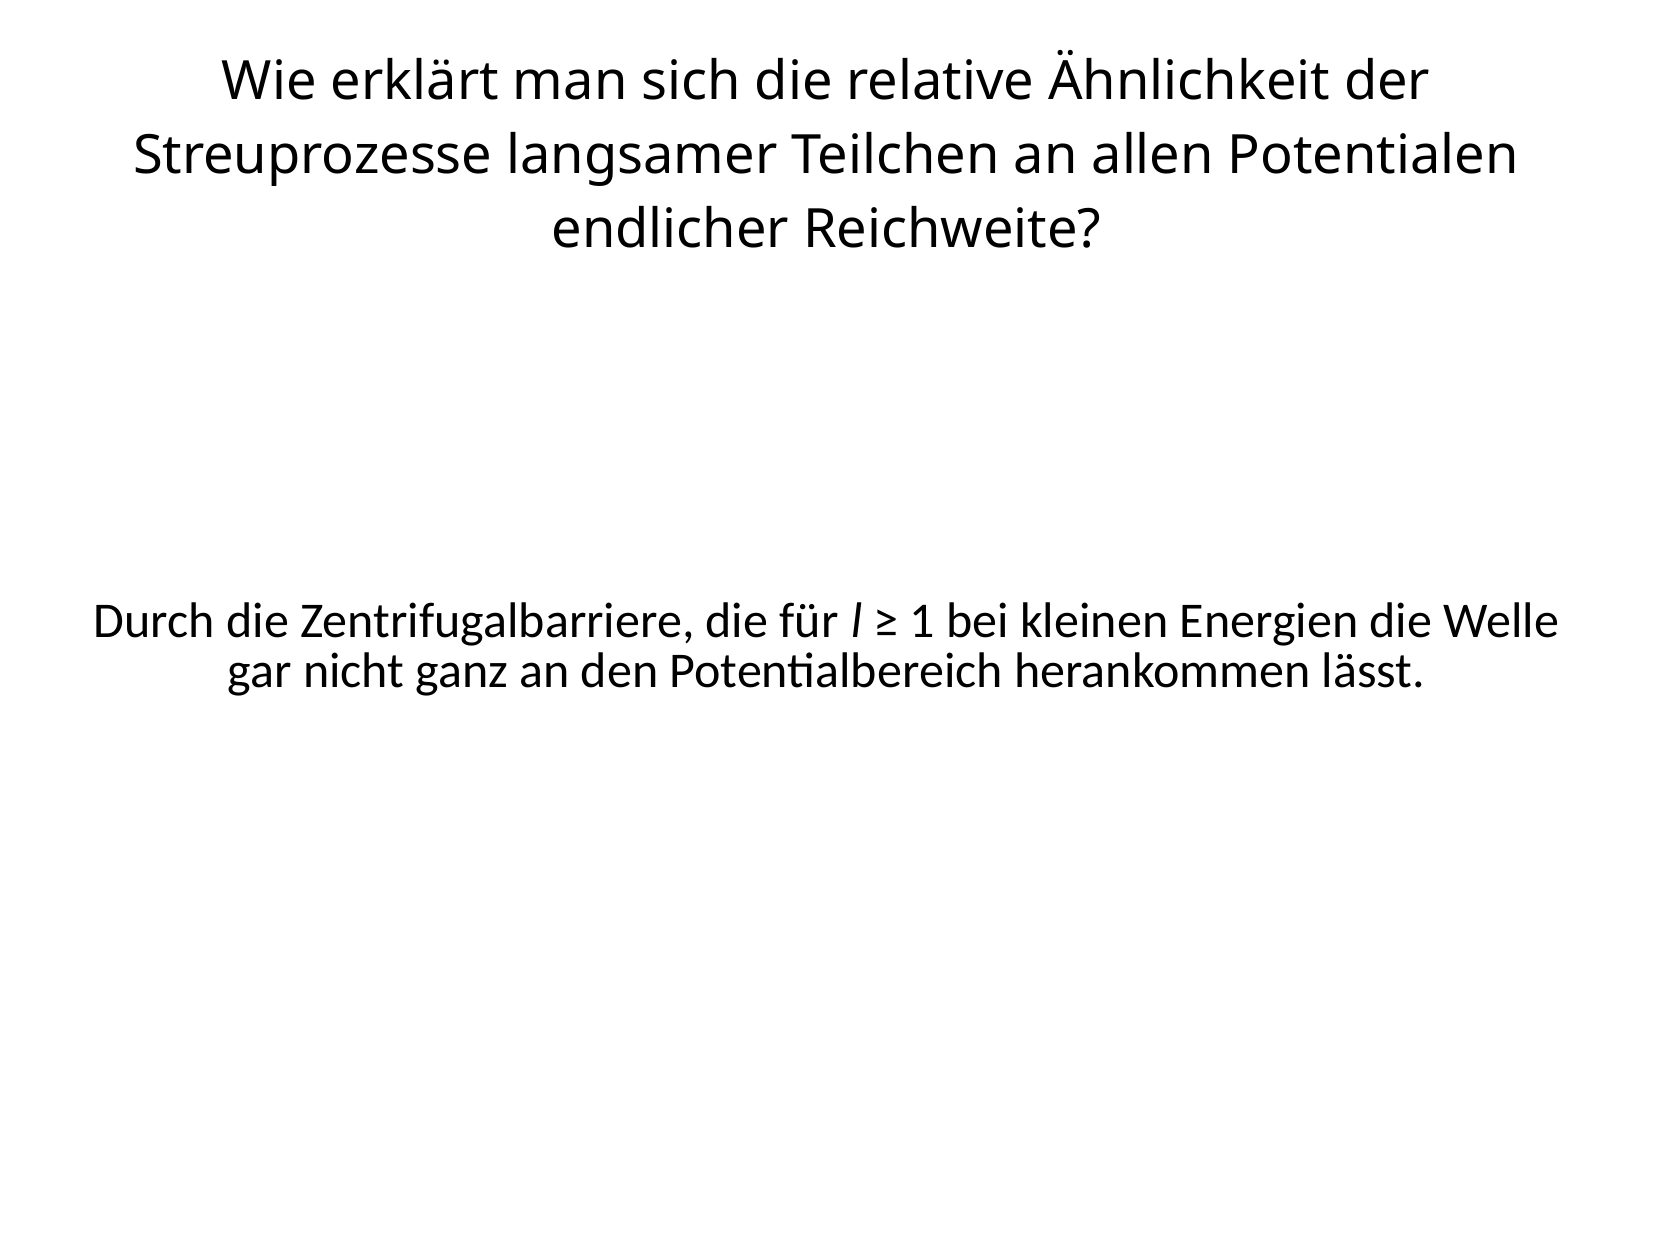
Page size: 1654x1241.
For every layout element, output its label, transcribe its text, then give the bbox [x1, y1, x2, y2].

title Wie erklärt man sich die relative Ähnlichkeit der Streuprozesse langsamer Teilchen an allen Potentialen endlicher Reichweite? [82, 49, 1571, 257]
subtitle Durch die Zentrifugalbarriere, die für l ≥ 1 bei kleinen Energien die Welle gar nicht ganz an den Potentialbereich herankommen lässt. [82, 290, 1571, 1010]
